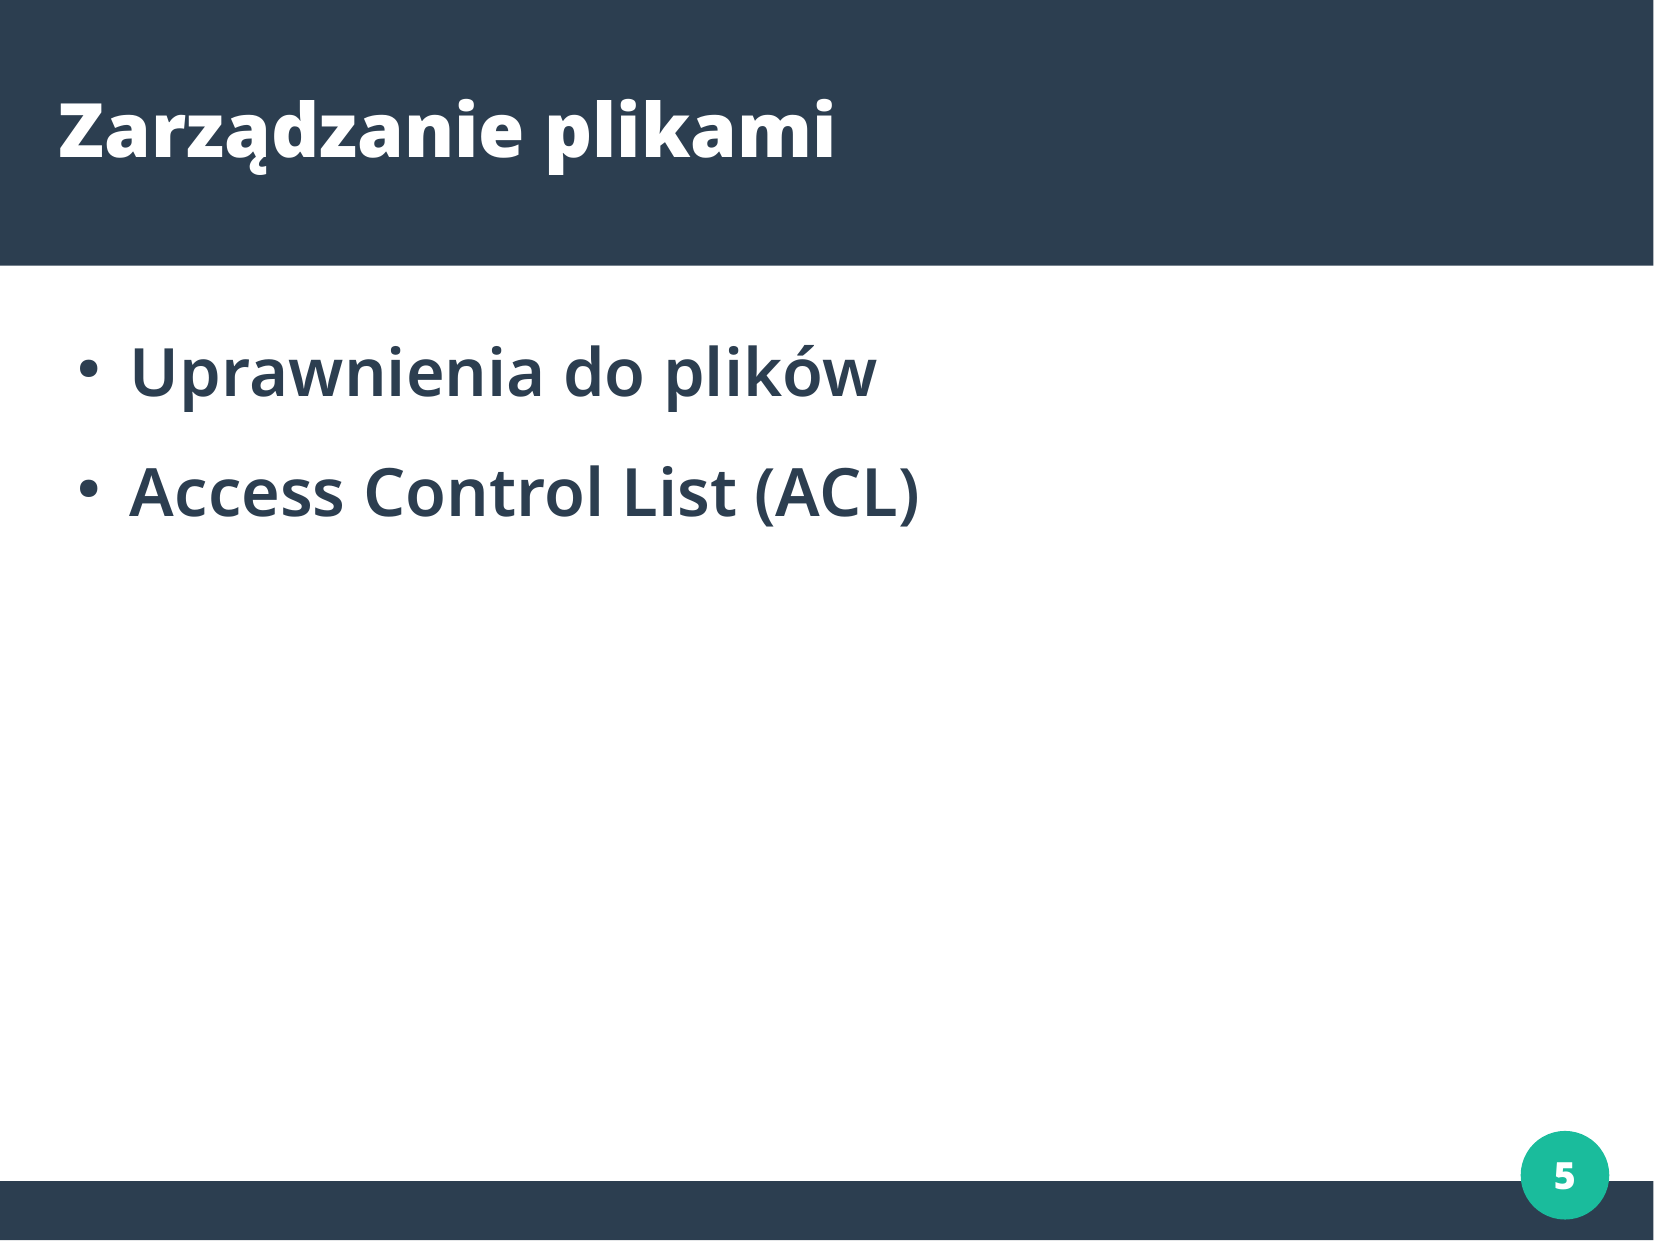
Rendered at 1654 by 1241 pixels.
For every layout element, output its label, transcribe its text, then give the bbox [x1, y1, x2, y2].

title Zarządzanie plikami [59, 49, 1595, 207]
list Uprawnienia do plików Access Control List (ACL) [59, 324, 1595, 1152]
